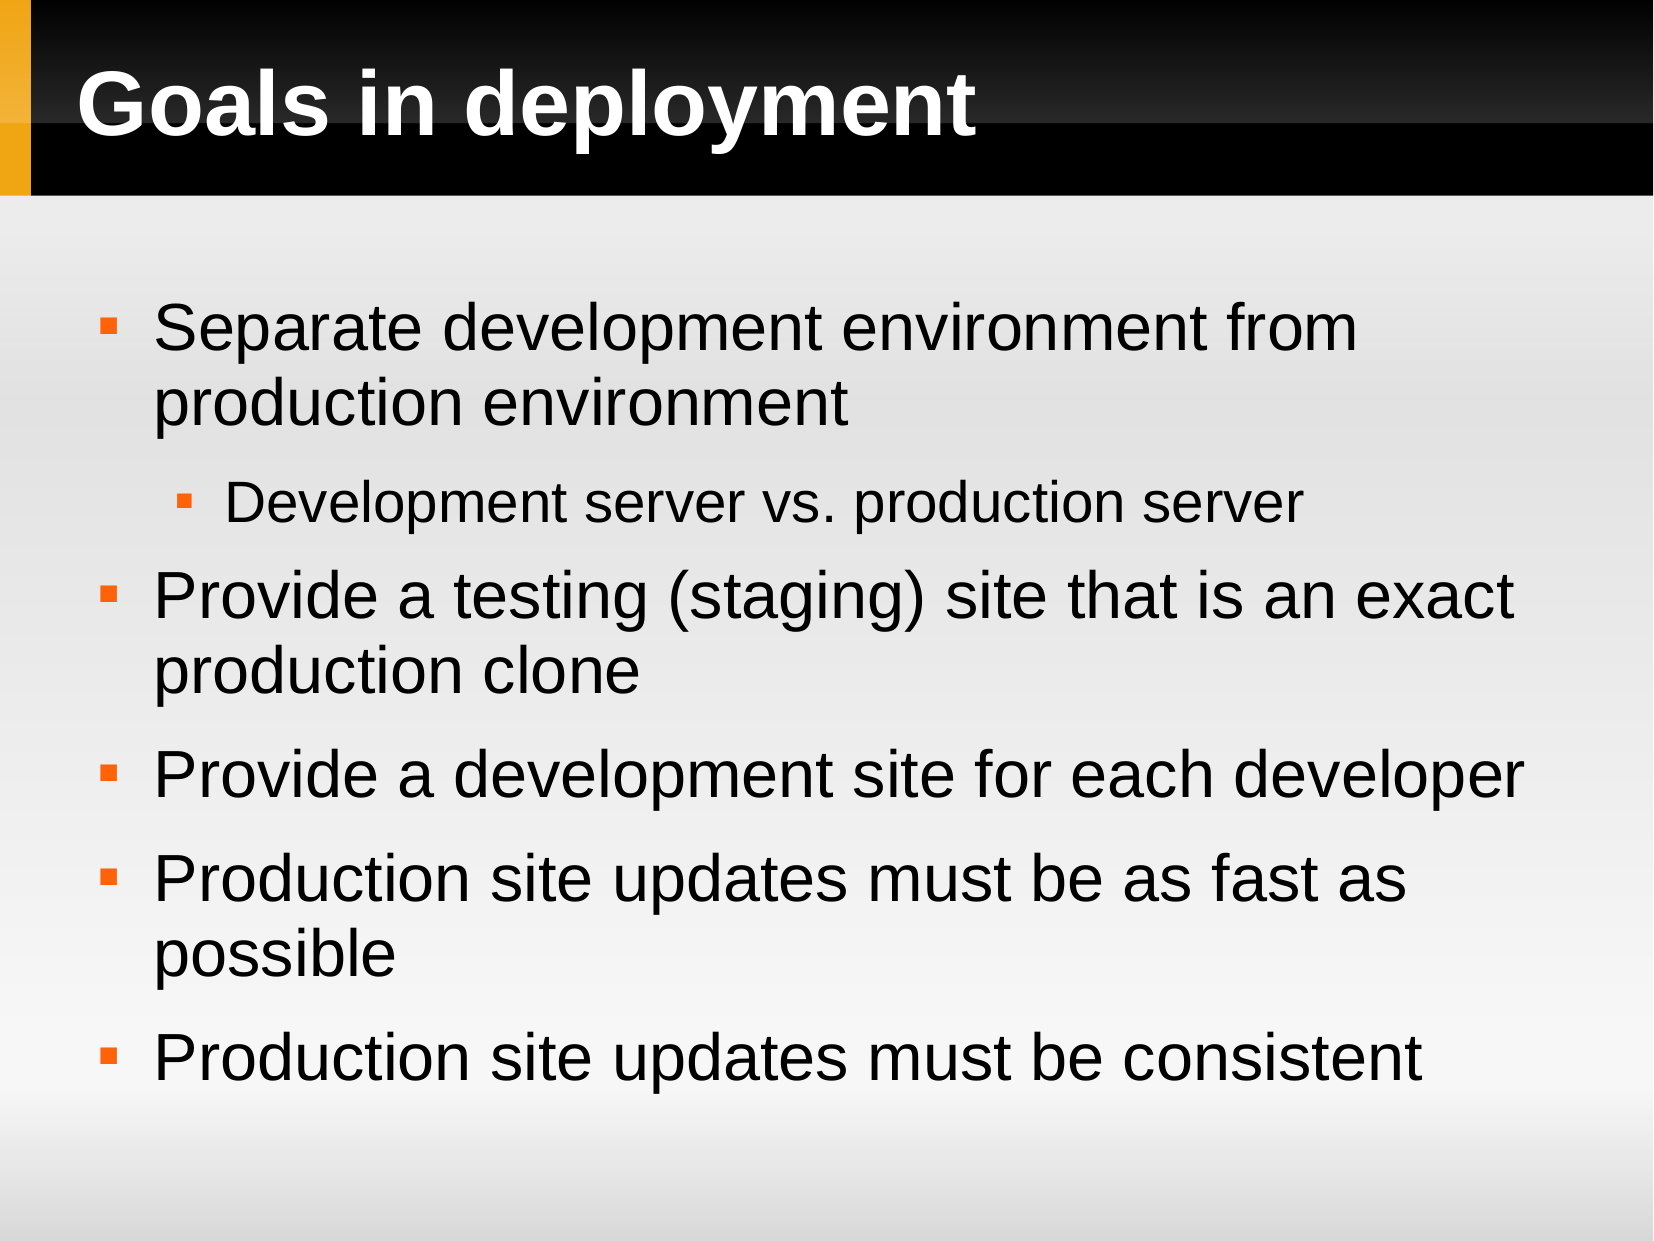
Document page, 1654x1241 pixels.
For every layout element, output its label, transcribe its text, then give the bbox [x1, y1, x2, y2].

title Goals in deployment [76, 0, 1565, 208]
picture [0, 0, 1654, 1241]
list Separate development environment from production environment Development server vs. production server Provide a testing (staging) site that is an exact production clone Provide a development site for each developer Production site updates must be as fast as possible Production site updates must be consistent [82, 290, 1571, 1109]
